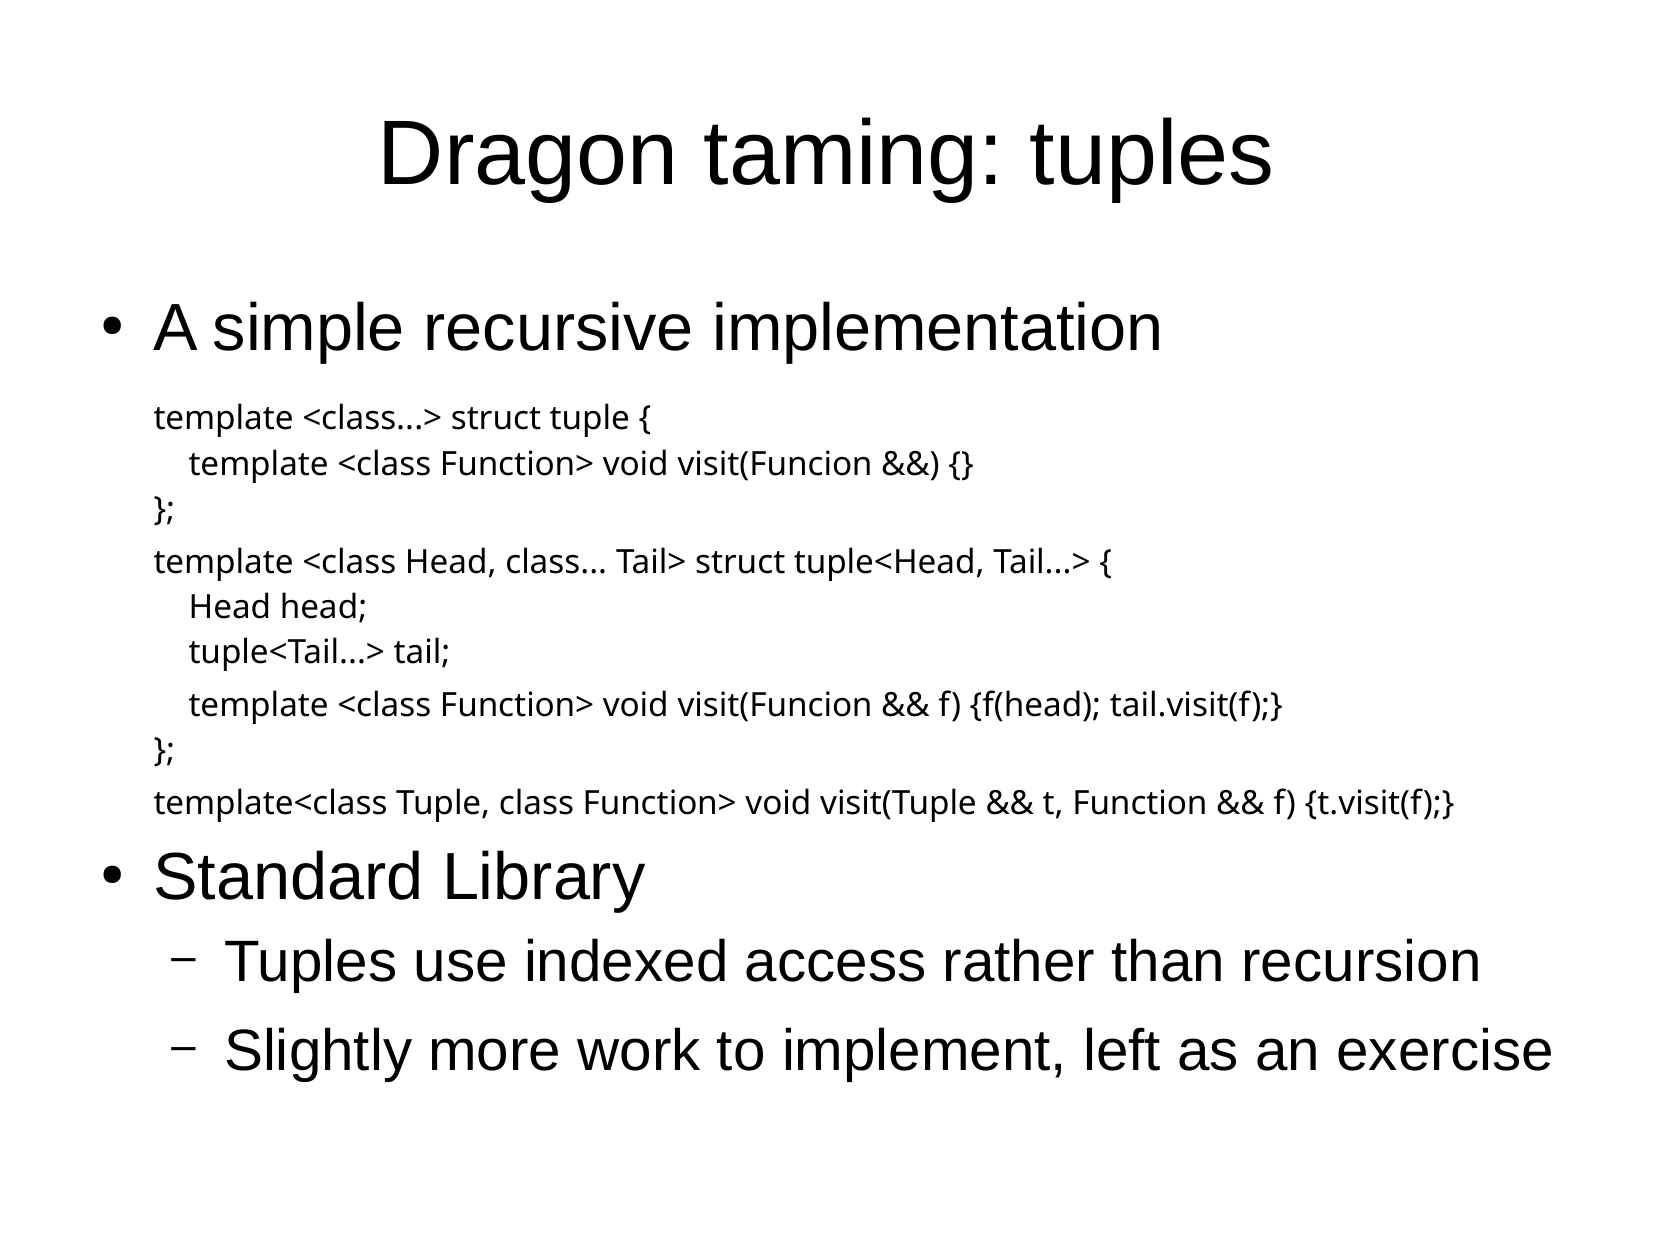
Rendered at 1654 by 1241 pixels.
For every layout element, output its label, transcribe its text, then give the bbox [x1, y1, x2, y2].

title Dragon taming: tuples [82, 49, 1571, 257]
list A simple recursive implementation template <class...> struct tuple { template <class Function> void visit(Funcion &&) {} }; template <class Head, class... Tail> struct tuple<Head, Tail...> { Head head; tuple<Tail...> tail; template <class Function> void visit(Funcion && f) {f(head); tail.visit(f);} }; template<class Tuple, class Function> void visit(Tuple && t, Function && f) {t.visit(f);} Standard Library Tuples use indexed access rather than recursion Slightly more work to implement, left as an exercise [82, 290, 1571, 1109]
